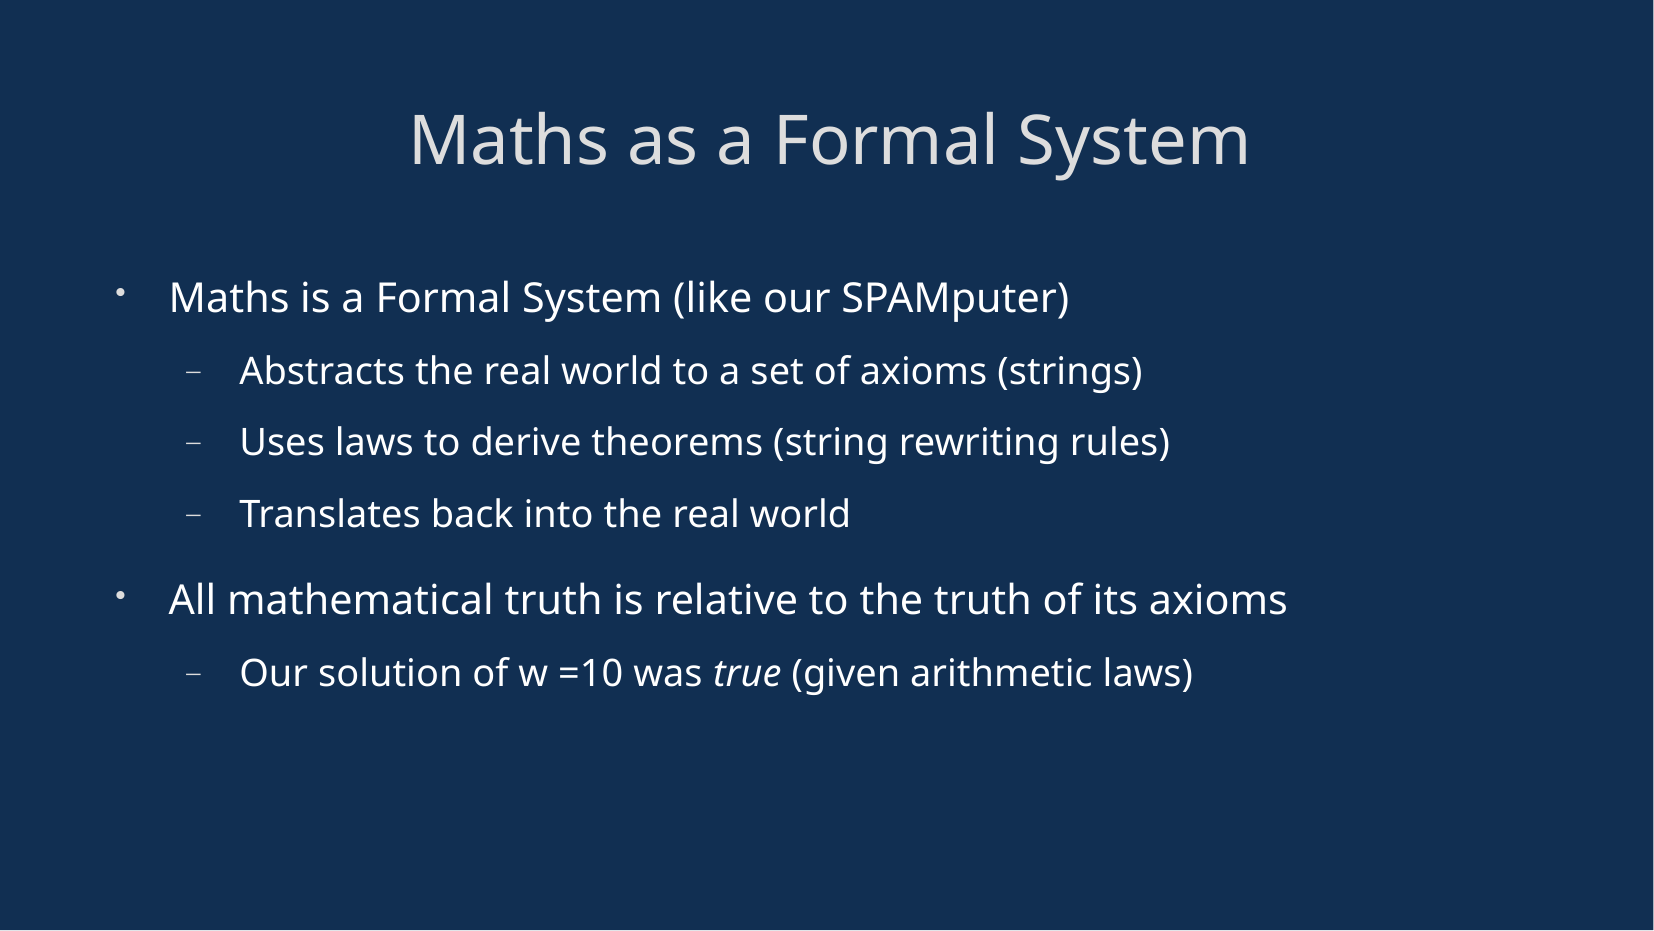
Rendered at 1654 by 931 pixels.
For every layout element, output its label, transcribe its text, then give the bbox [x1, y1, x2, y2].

title Maths as a Formal System [97, 56, 1563, 220]
list Maths is a Formal System (like our SPAMputer) Abstracts the real world to a set of axioms (strings) Uses laws to derive theorems (string rewriting rules) Translates back into the real world All mathematical truth is relative to the truth of its axioms Our solution of w =10 was true (given arithmetic laws) [97, 268, 1563, 806]
